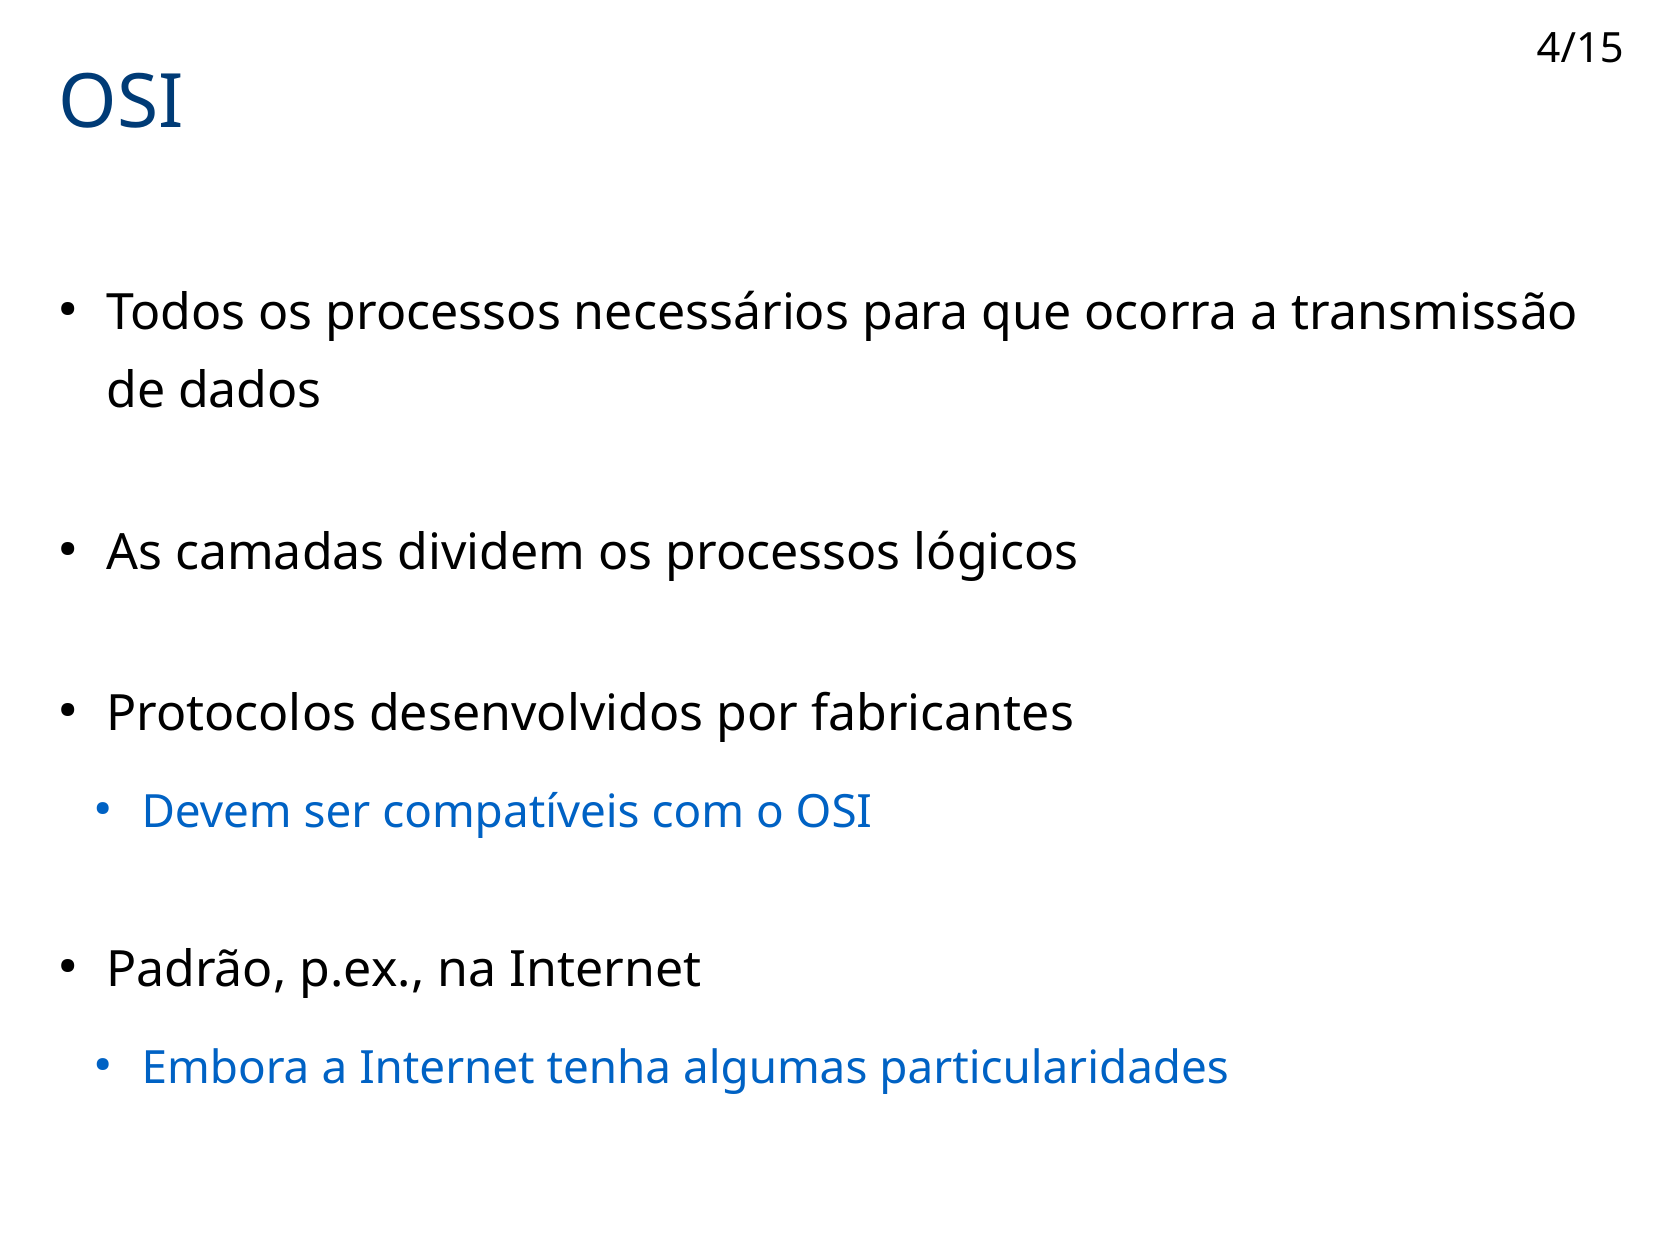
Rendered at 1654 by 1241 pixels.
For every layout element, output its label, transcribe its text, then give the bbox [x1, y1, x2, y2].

list Todos os processos necessários para que ocorra a transmissão de dados As camadas dividem os processos lógicos Protocolos desenvolvidos por fabricantes Devem ser compatíveis com o OSI Padrão, p.ex., na Internet Embora a Internet tenha algumas particularidades [59, 265, 1625, 1211]
title OSI [59, 47, 1625, 166]
